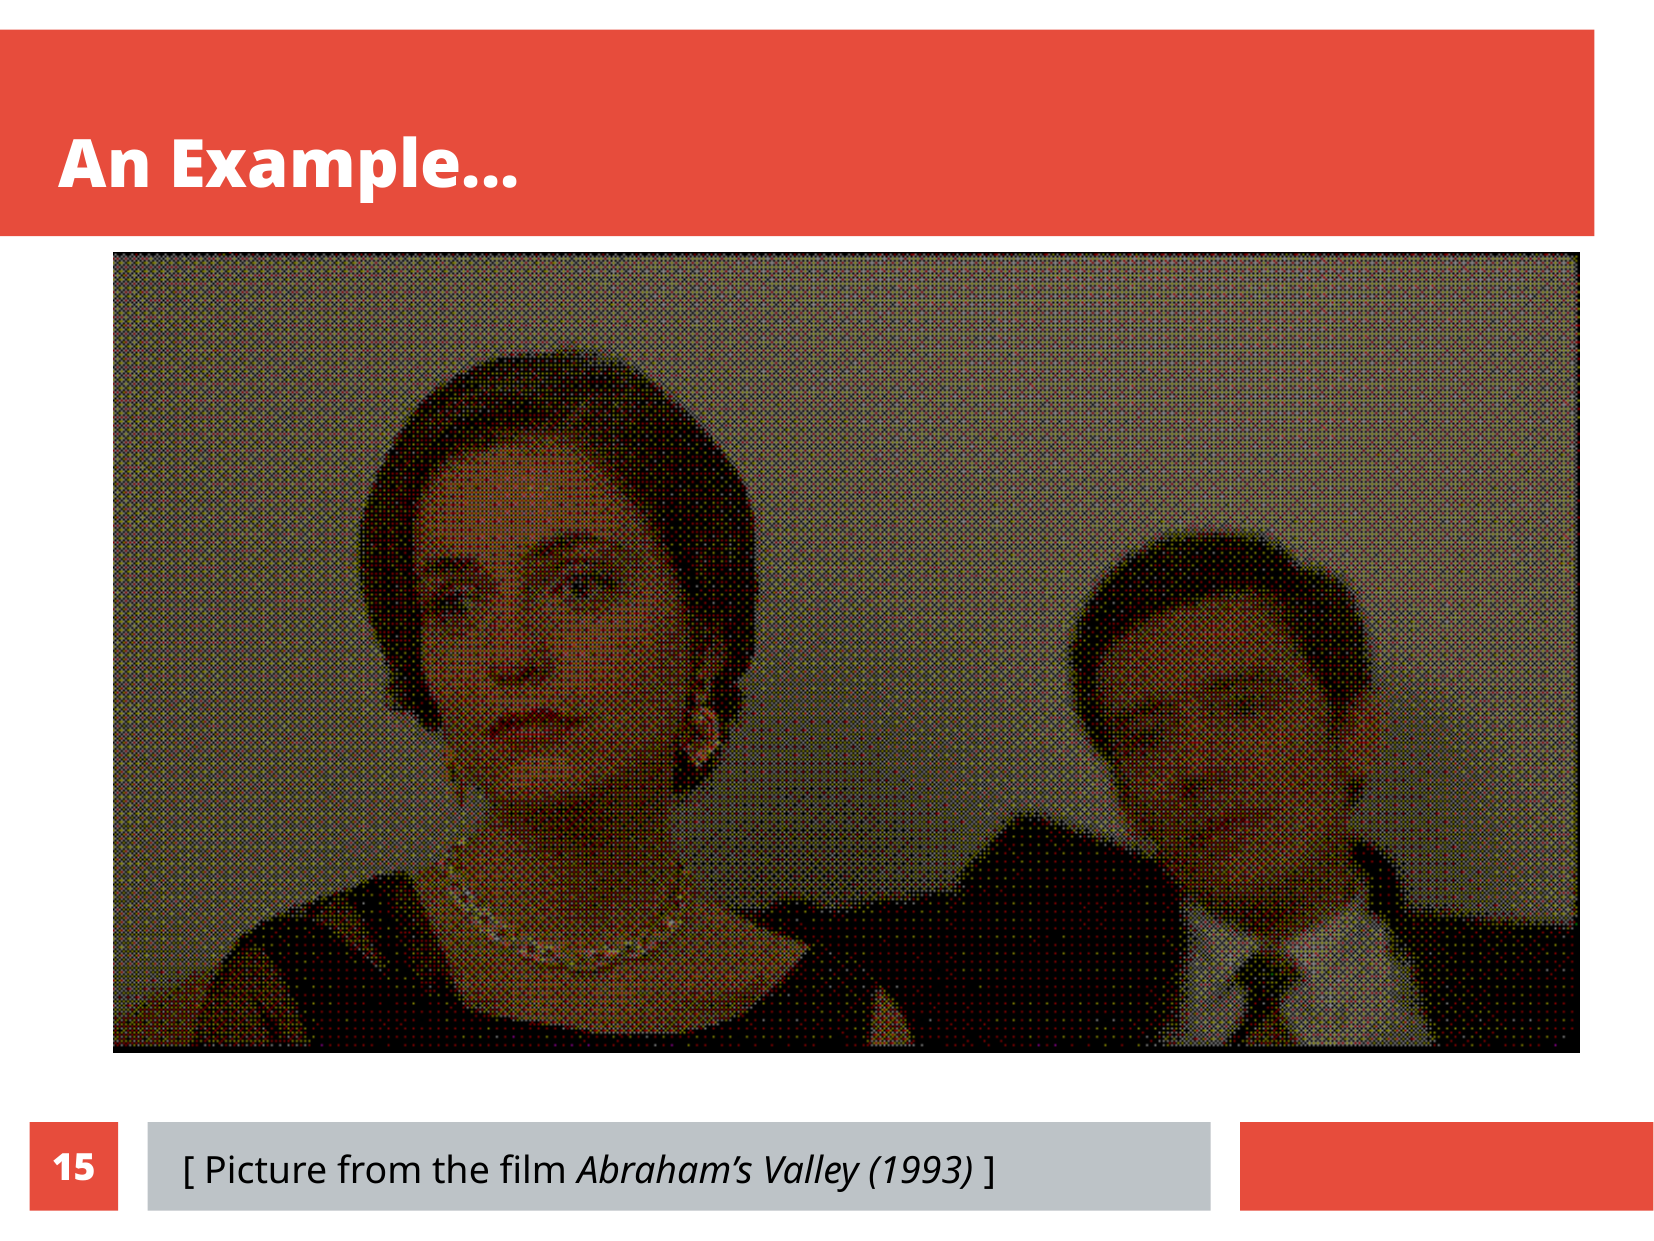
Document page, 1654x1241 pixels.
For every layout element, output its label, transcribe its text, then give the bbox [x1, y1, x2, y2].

picture [113, 252, 1580, 1053]
title An Example... [59, 59, 1595, 207]
text_box [ Picture from the film Abraham’s Valley (1993) ] [132, 1136, 1208, 1211]
